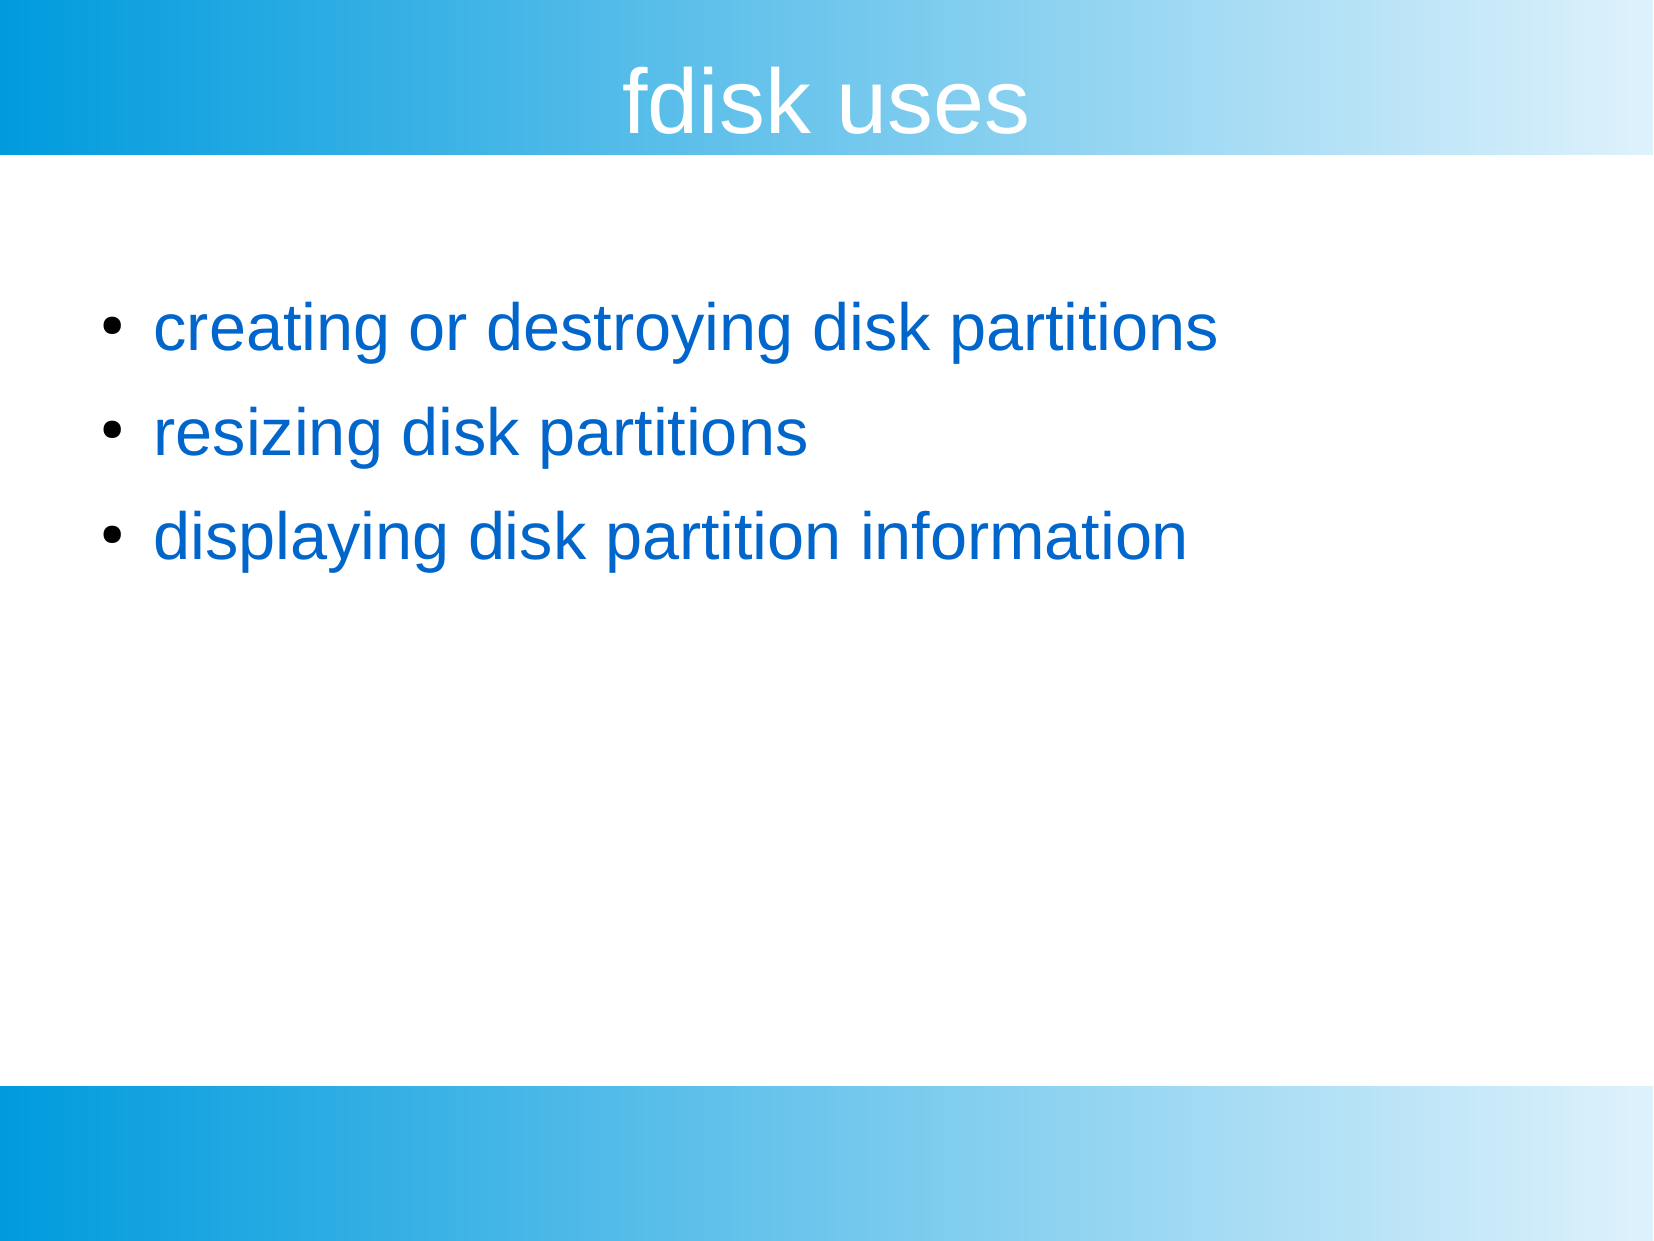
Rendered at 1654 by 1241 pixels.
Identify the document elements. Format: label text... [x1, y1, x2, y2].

title fdisk uses [82, 49, 1571, 155]
list creating or destroying disk partitions resizing disk partitions displaying disk partition information [82, 290, 1571, 1010]
